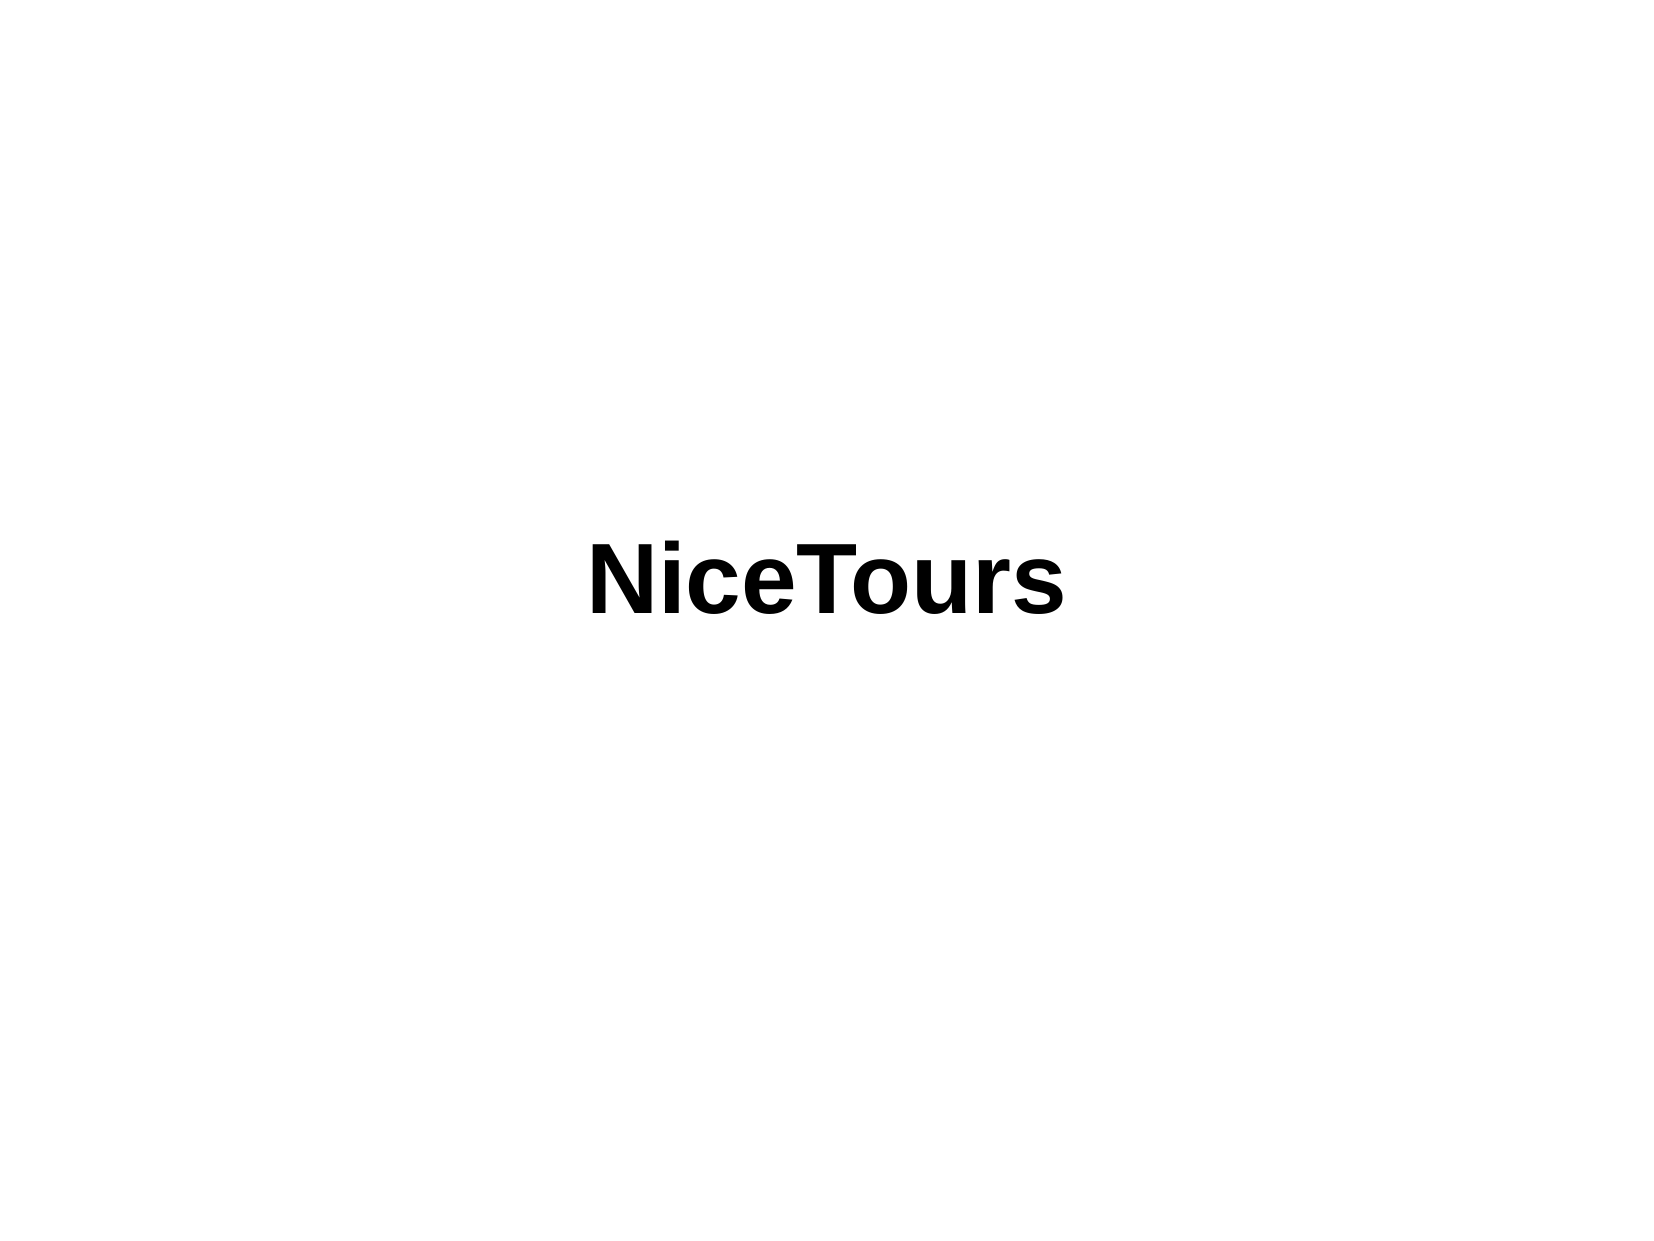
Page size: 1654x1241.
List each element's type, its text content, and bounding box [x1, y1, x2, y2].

subtitle NiceTours [82, 49, 1571, 1109]
